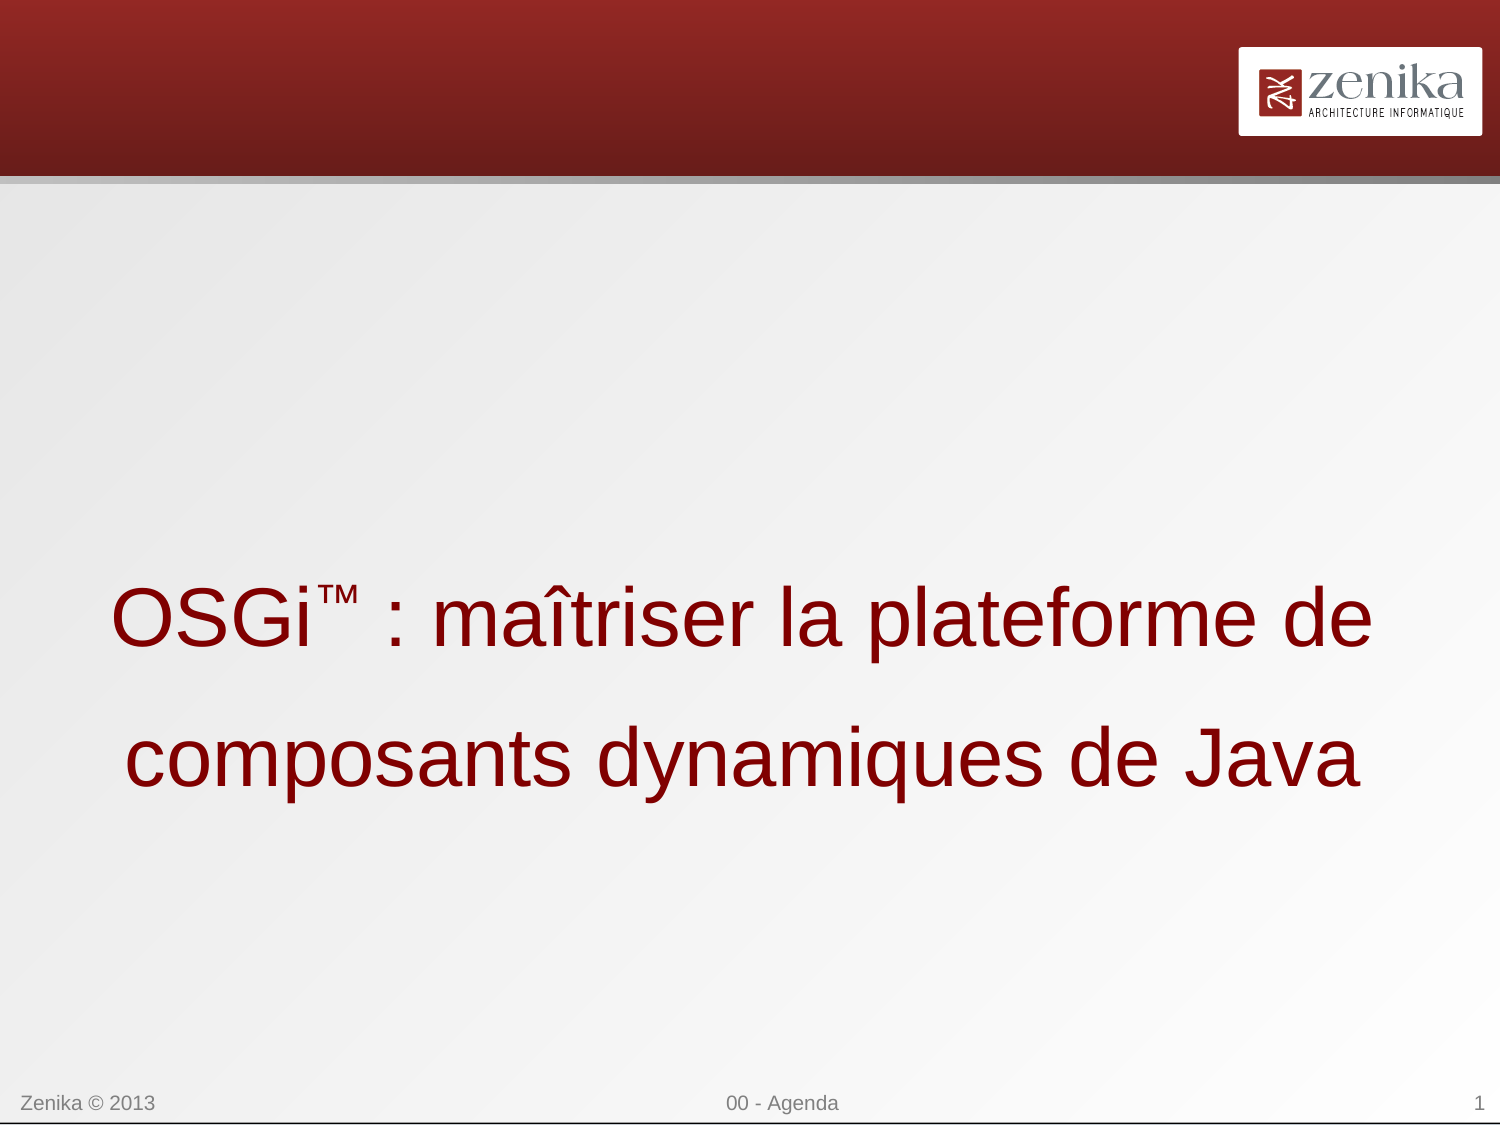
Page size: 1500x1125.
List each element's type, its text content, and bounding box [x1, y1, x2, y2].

picture [1257, 58, 1464, 125]
subtitle OSGi™ : maîtriser la plateforme de composants dynamiques de Java [50, 249, 1435, 1079]
